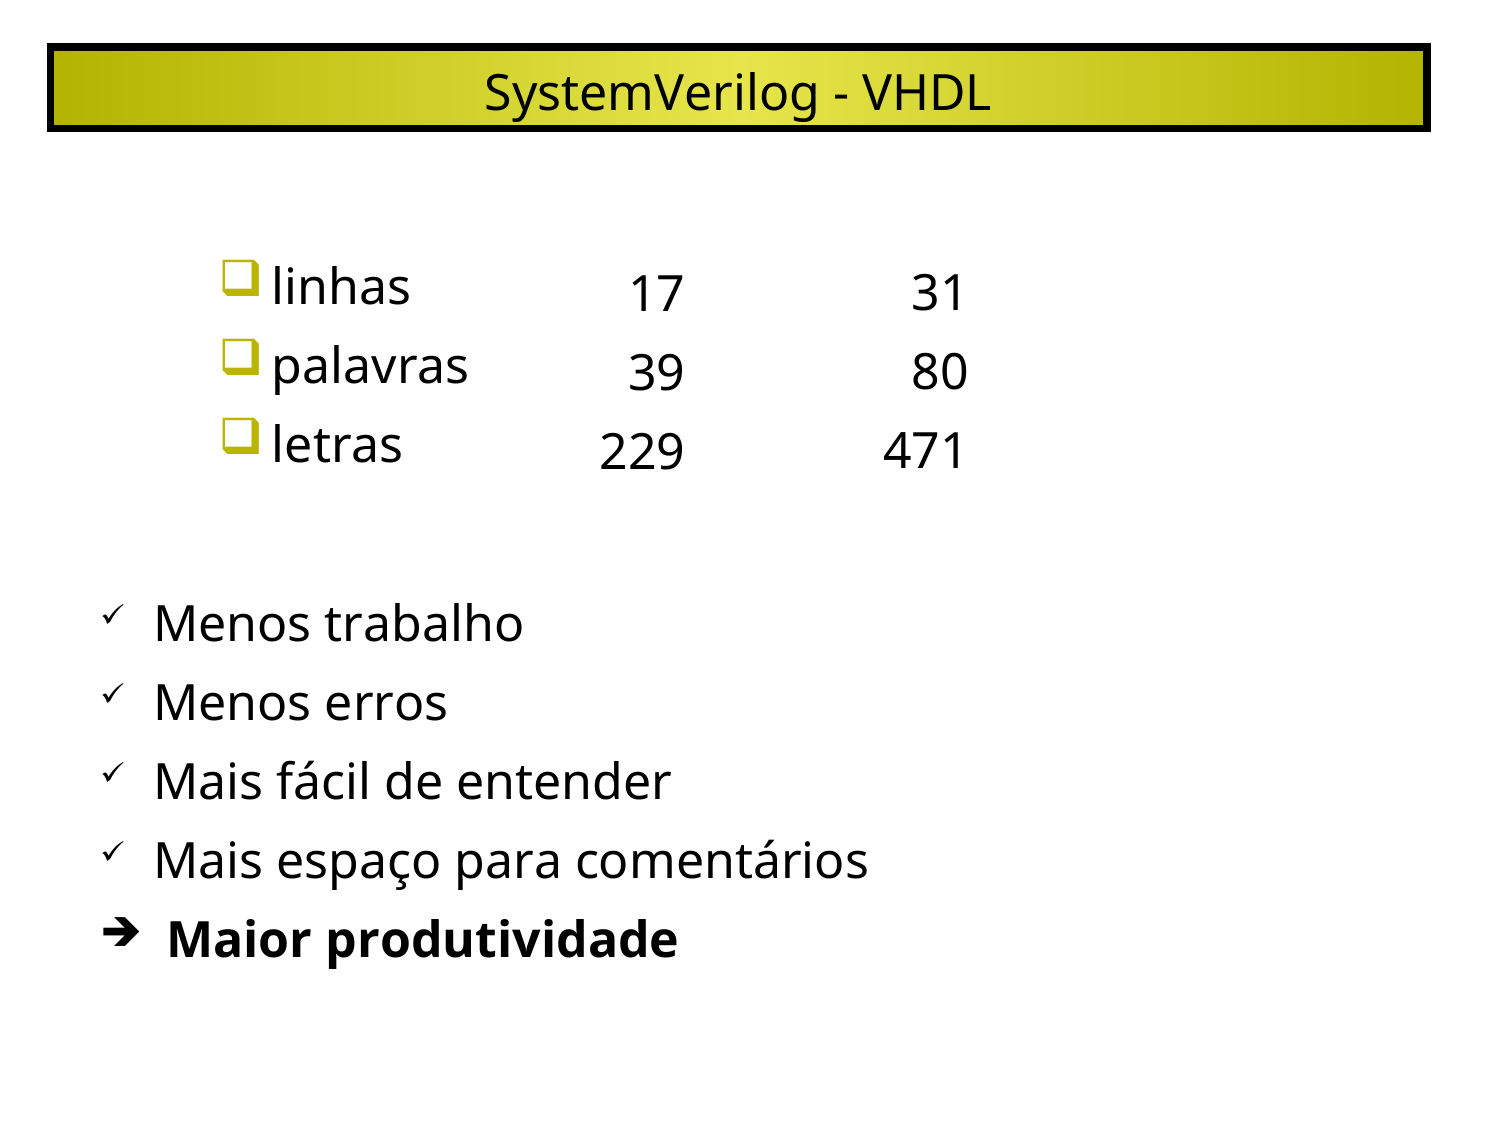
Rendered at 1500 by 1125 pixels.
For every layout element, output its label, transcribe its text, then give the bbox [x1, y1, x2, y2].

list 31 80 471 [654, 259, 969, 590]
list 17 39 229 [579, 260, 686, 590]
text_box linhas palavras letras [218, 253, 579, 590]
text_box Menos trabalho Menos erros Mais fácil de entender Mais espaço para comentários Maior produtividade [82, 590, 1477, 1035]
text_box SystemVerilog - VHDL [50, 46, 1427, 129]
